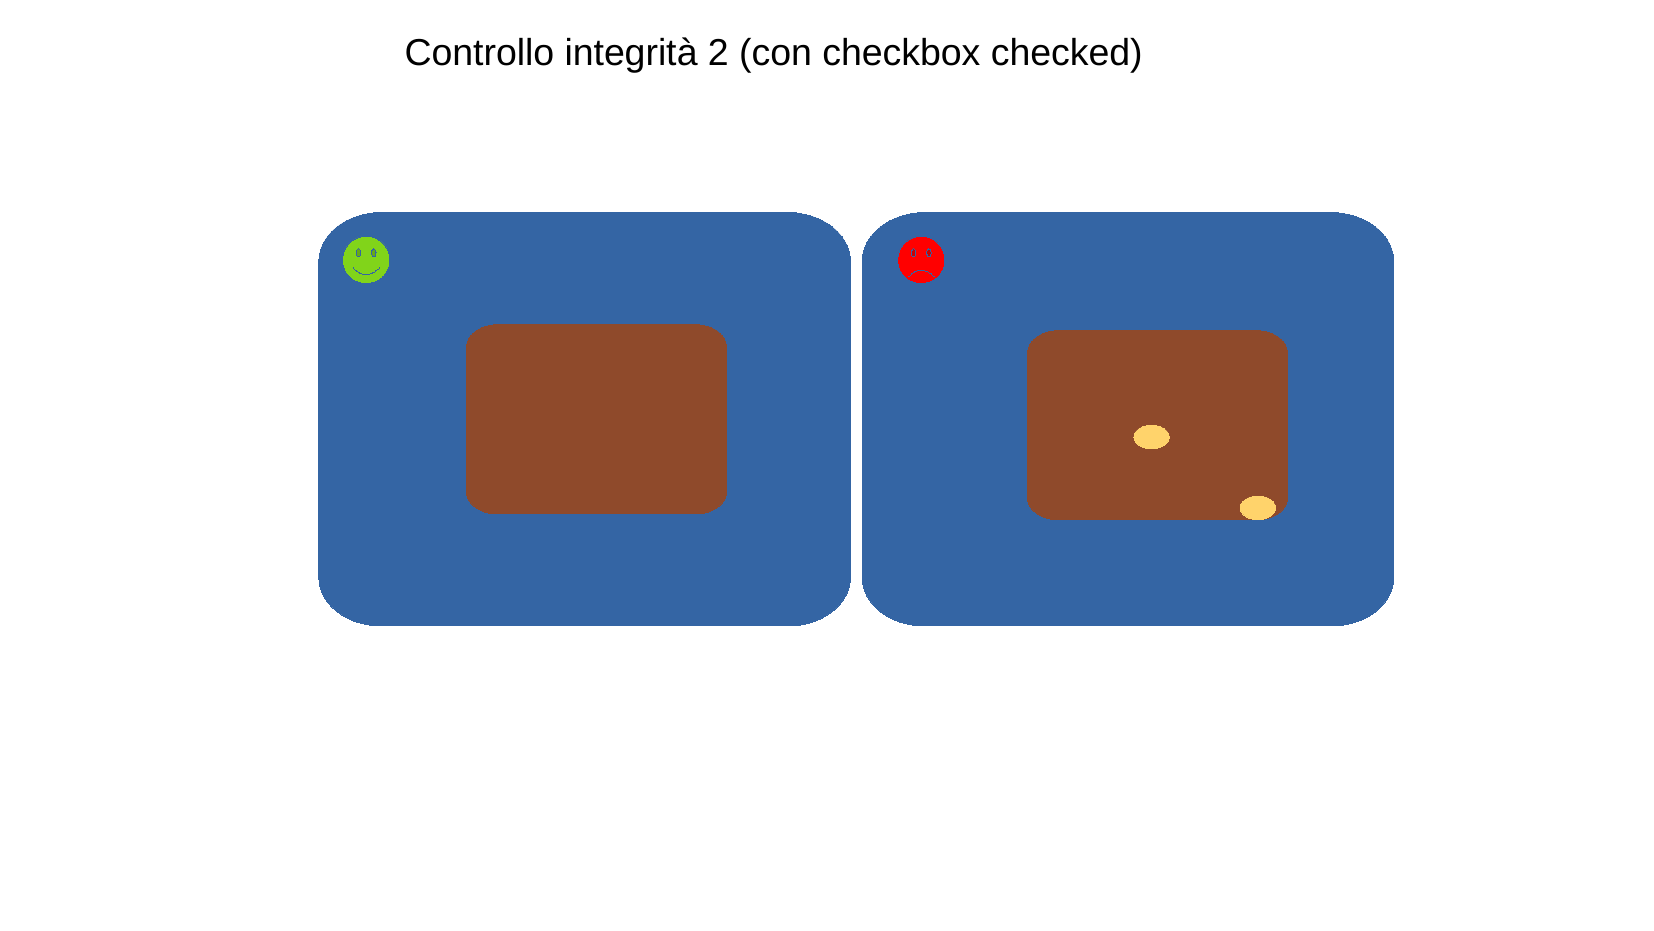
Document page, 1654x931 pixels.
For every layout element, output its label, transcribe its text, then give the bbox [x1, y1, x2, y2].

text_box [318, 212, 851, 626]
text_box Controllo integrità 2 (con checkbox checked) [389, 23, 1347, 123]
text_box [862, 212, 1394, 626]
